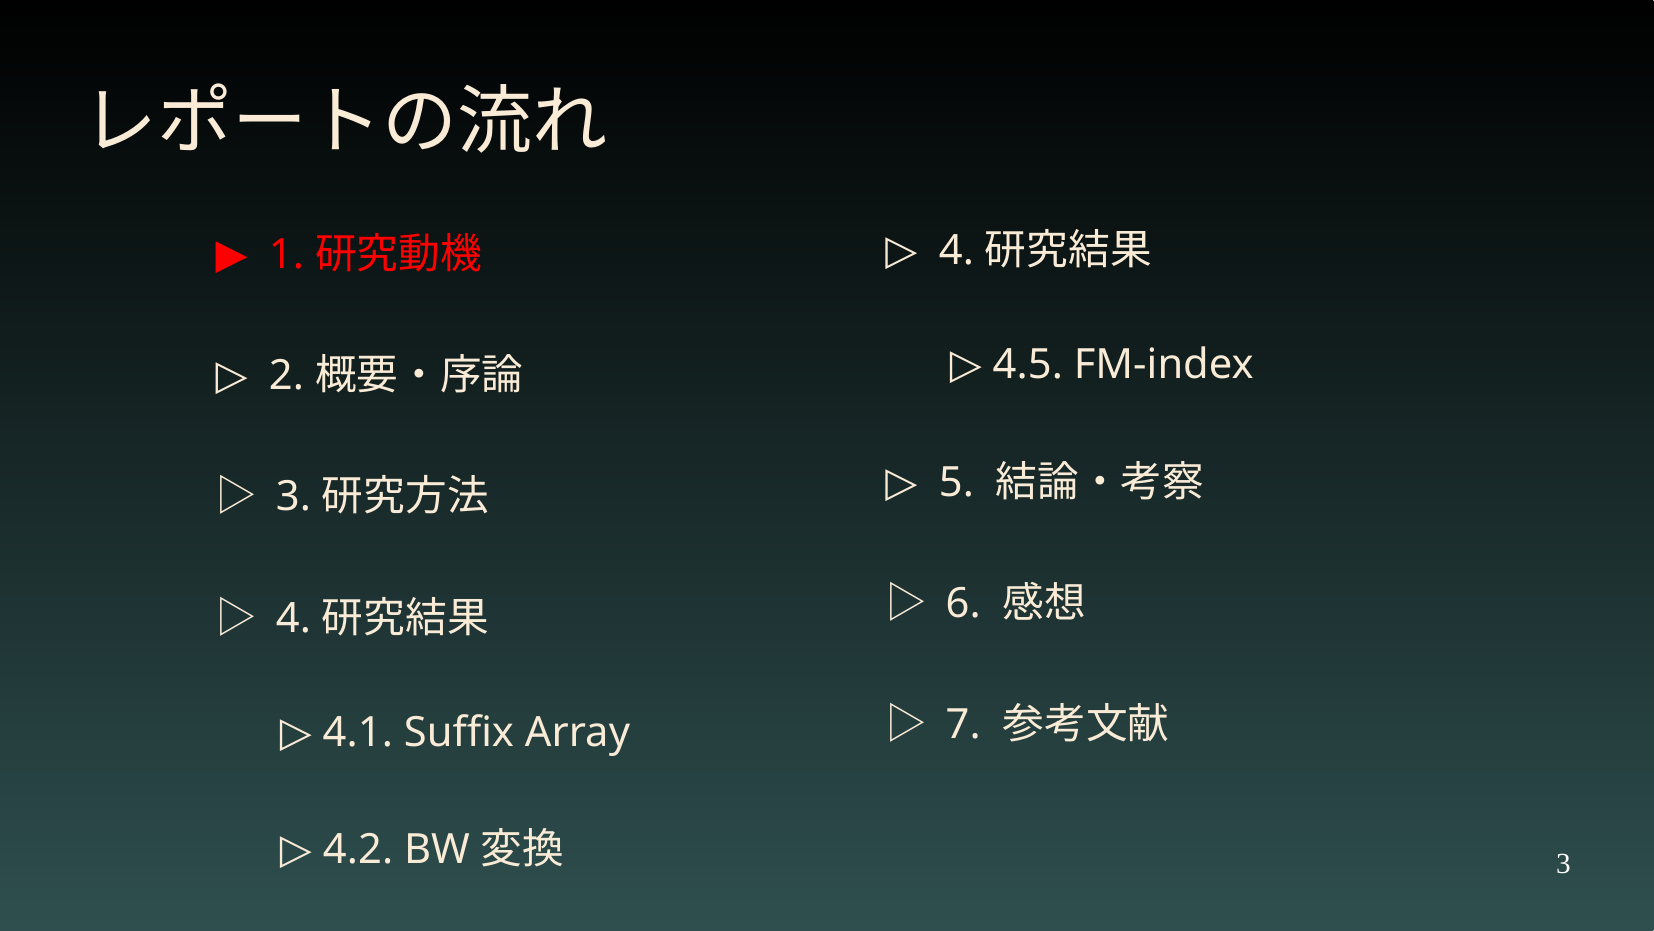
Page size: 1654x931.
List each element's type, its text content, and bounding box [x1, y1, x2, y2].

title レポートの流れ [82, 37, 709, 193]
text_box ▷ 4. 研究結果 ▷ 4.5. FM-index ▷ 5. 結論・考察 ▷ 6. 感想 ▷ 7. 参考文献 [870, 208, 1474, 892]
text_box ▶ 1. 研究動機 ▷ 2. 概要・序論 ▷ 3. 研究方法 ▷ 4. 研究結果 ▷ 4.1. Suffix Array ▷ 4.2. BW 変換 ▷ 4.3. Bit Vector ▷ 4.4. Wavelet Matrix [200, 212, 804, 896]
